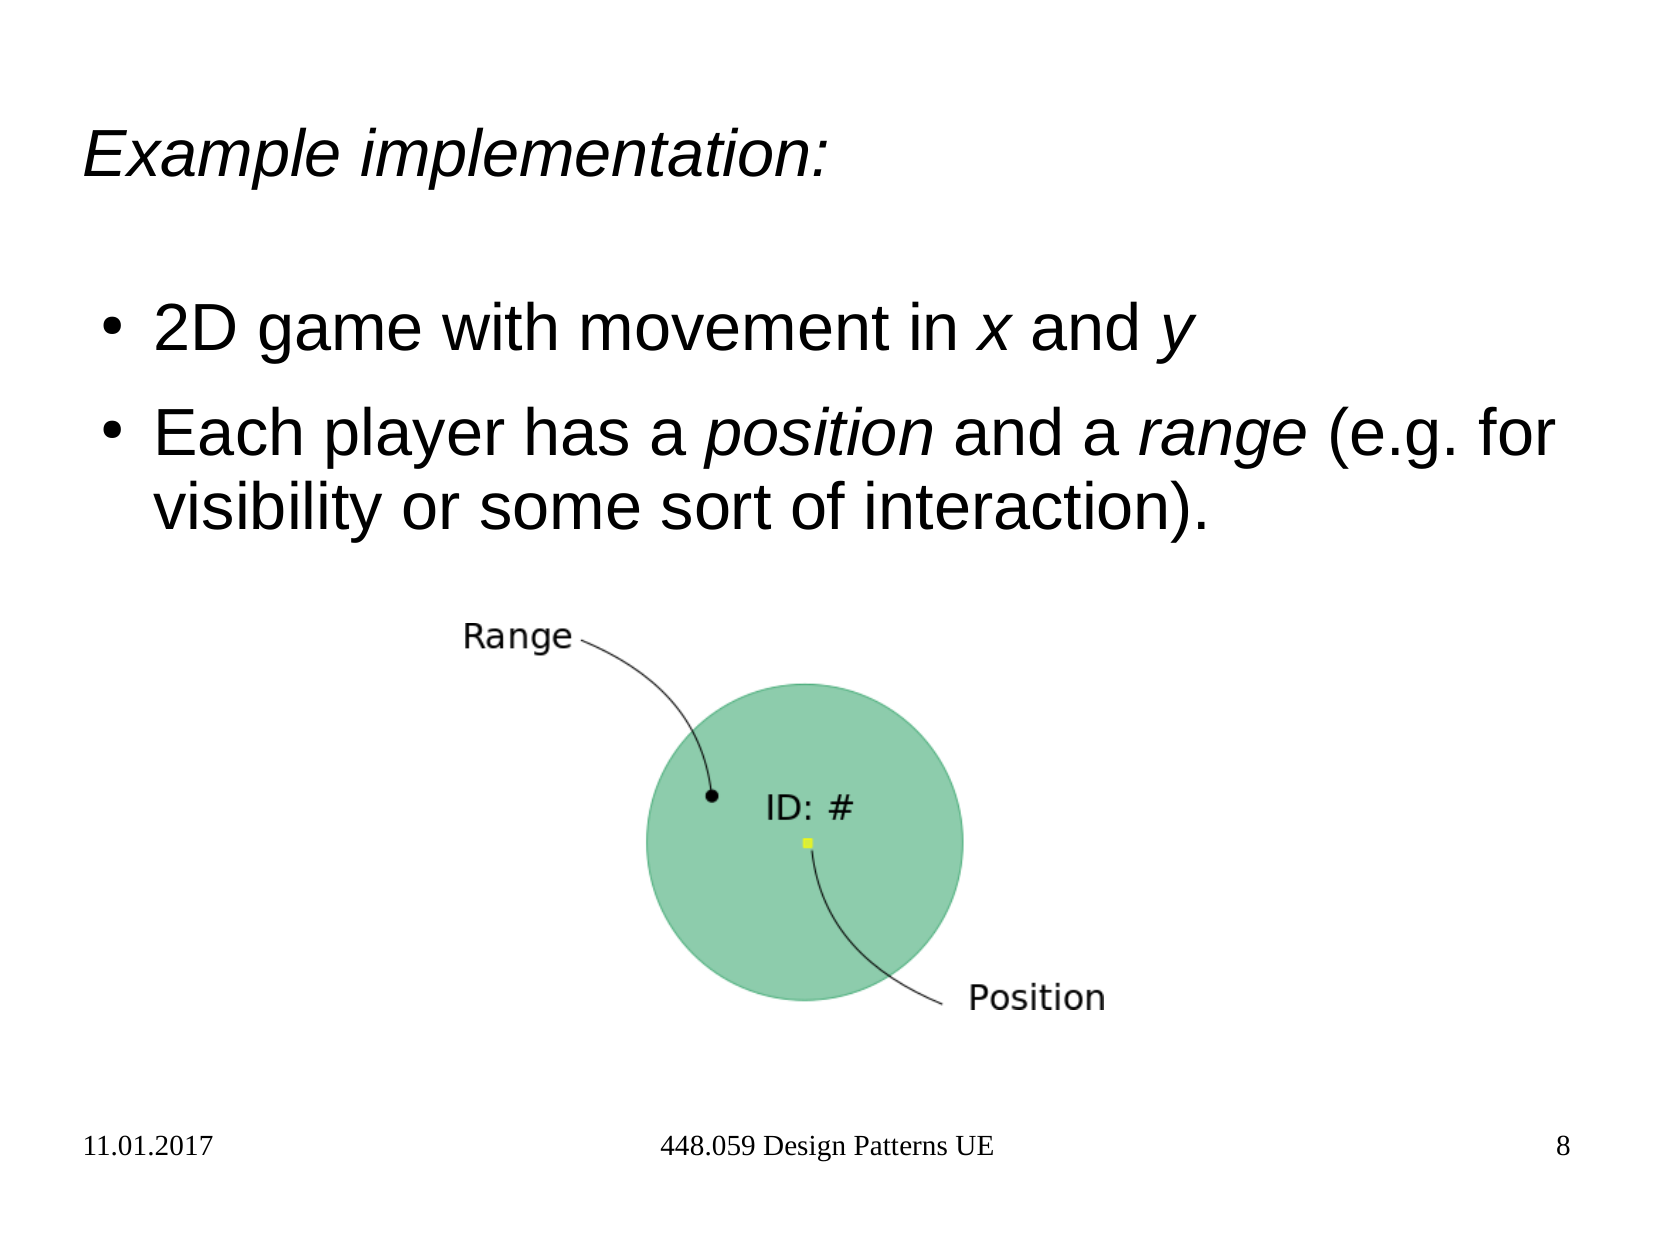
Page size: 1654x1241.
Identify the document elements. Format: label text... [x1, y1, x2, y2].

list 2D game with movement in x and y Each player has a position and a range (e.g. for visibility or some sort of interaction). [82, 290, 1571, 1010]
picture [465, 623, 1104, 1010]
title Example implementation: [82, 49, 1571, 257]
